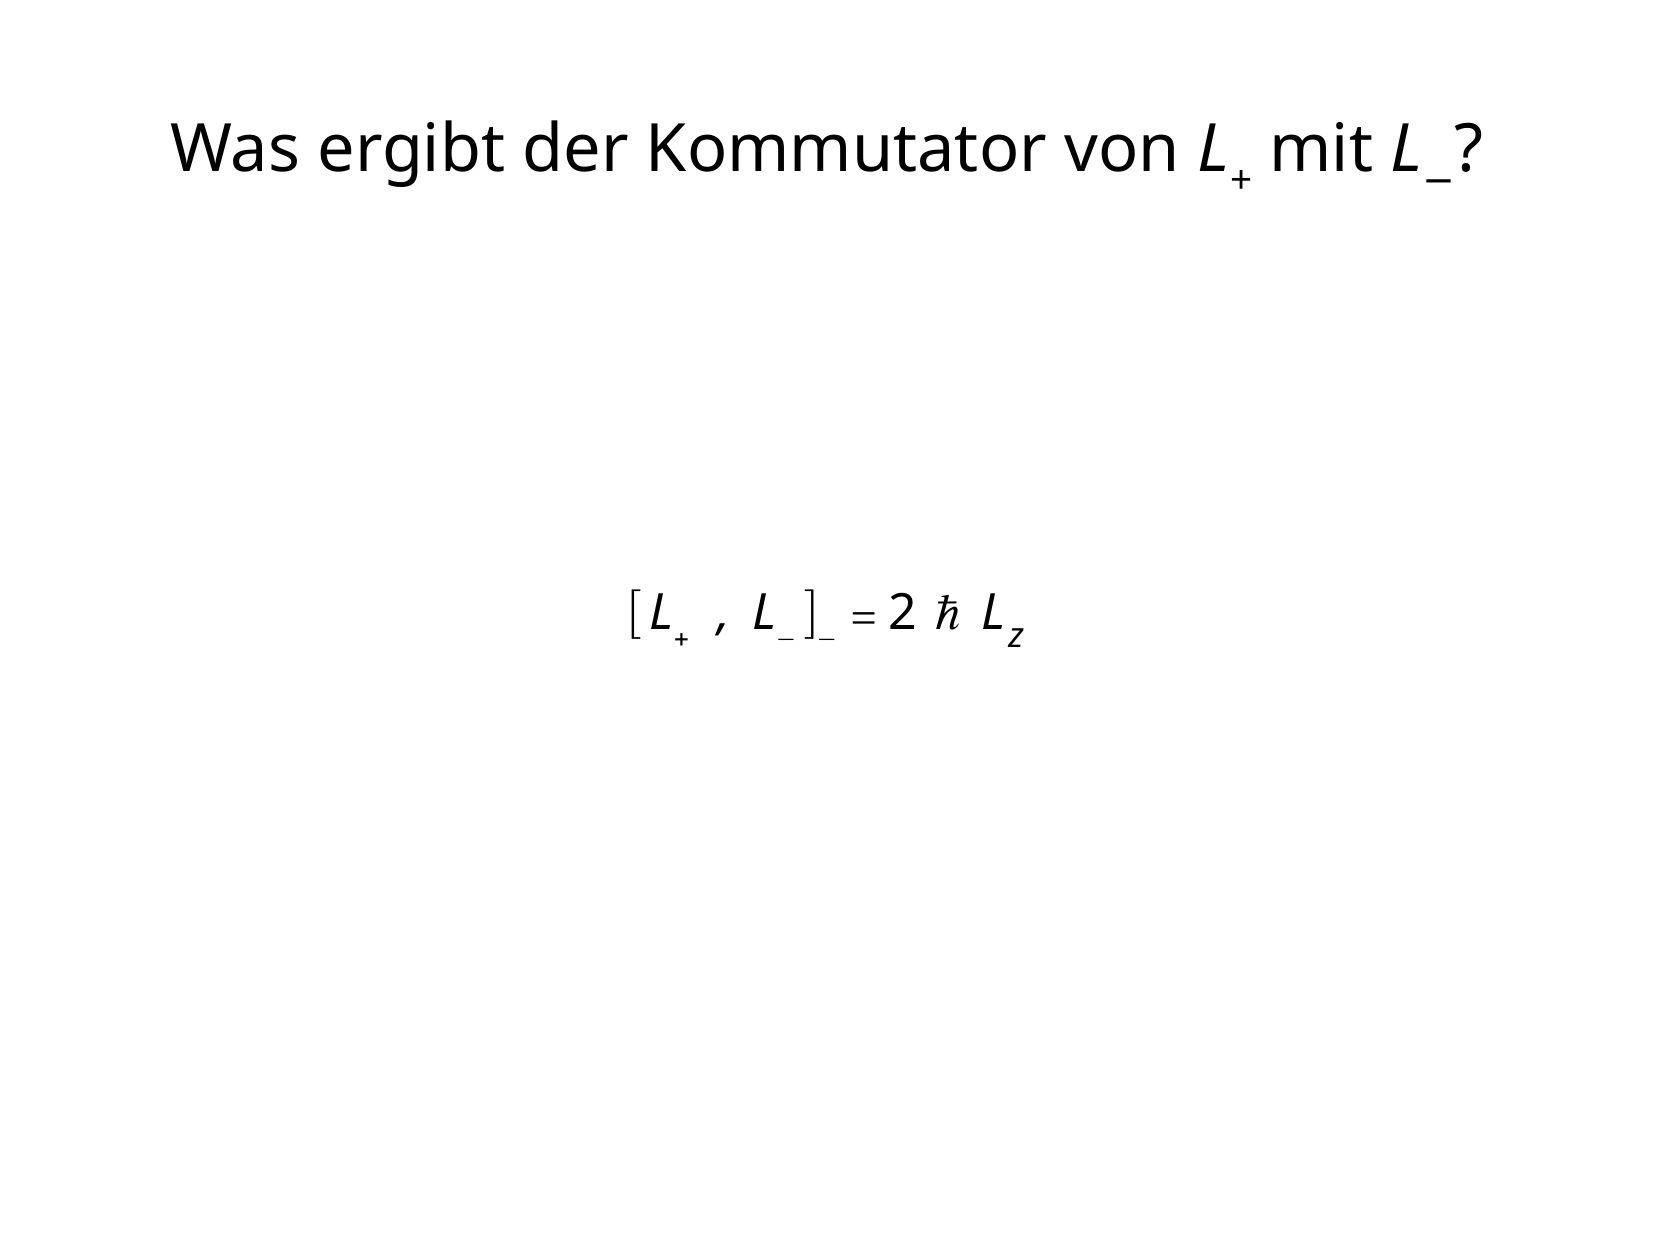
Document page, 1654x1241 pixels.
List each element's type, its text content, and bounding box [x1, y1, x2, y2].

chart [622, 582, 1031, 658]
title Was ergibt der Kommutator von L+ mit L−? [82, 49, 1571, 257]
